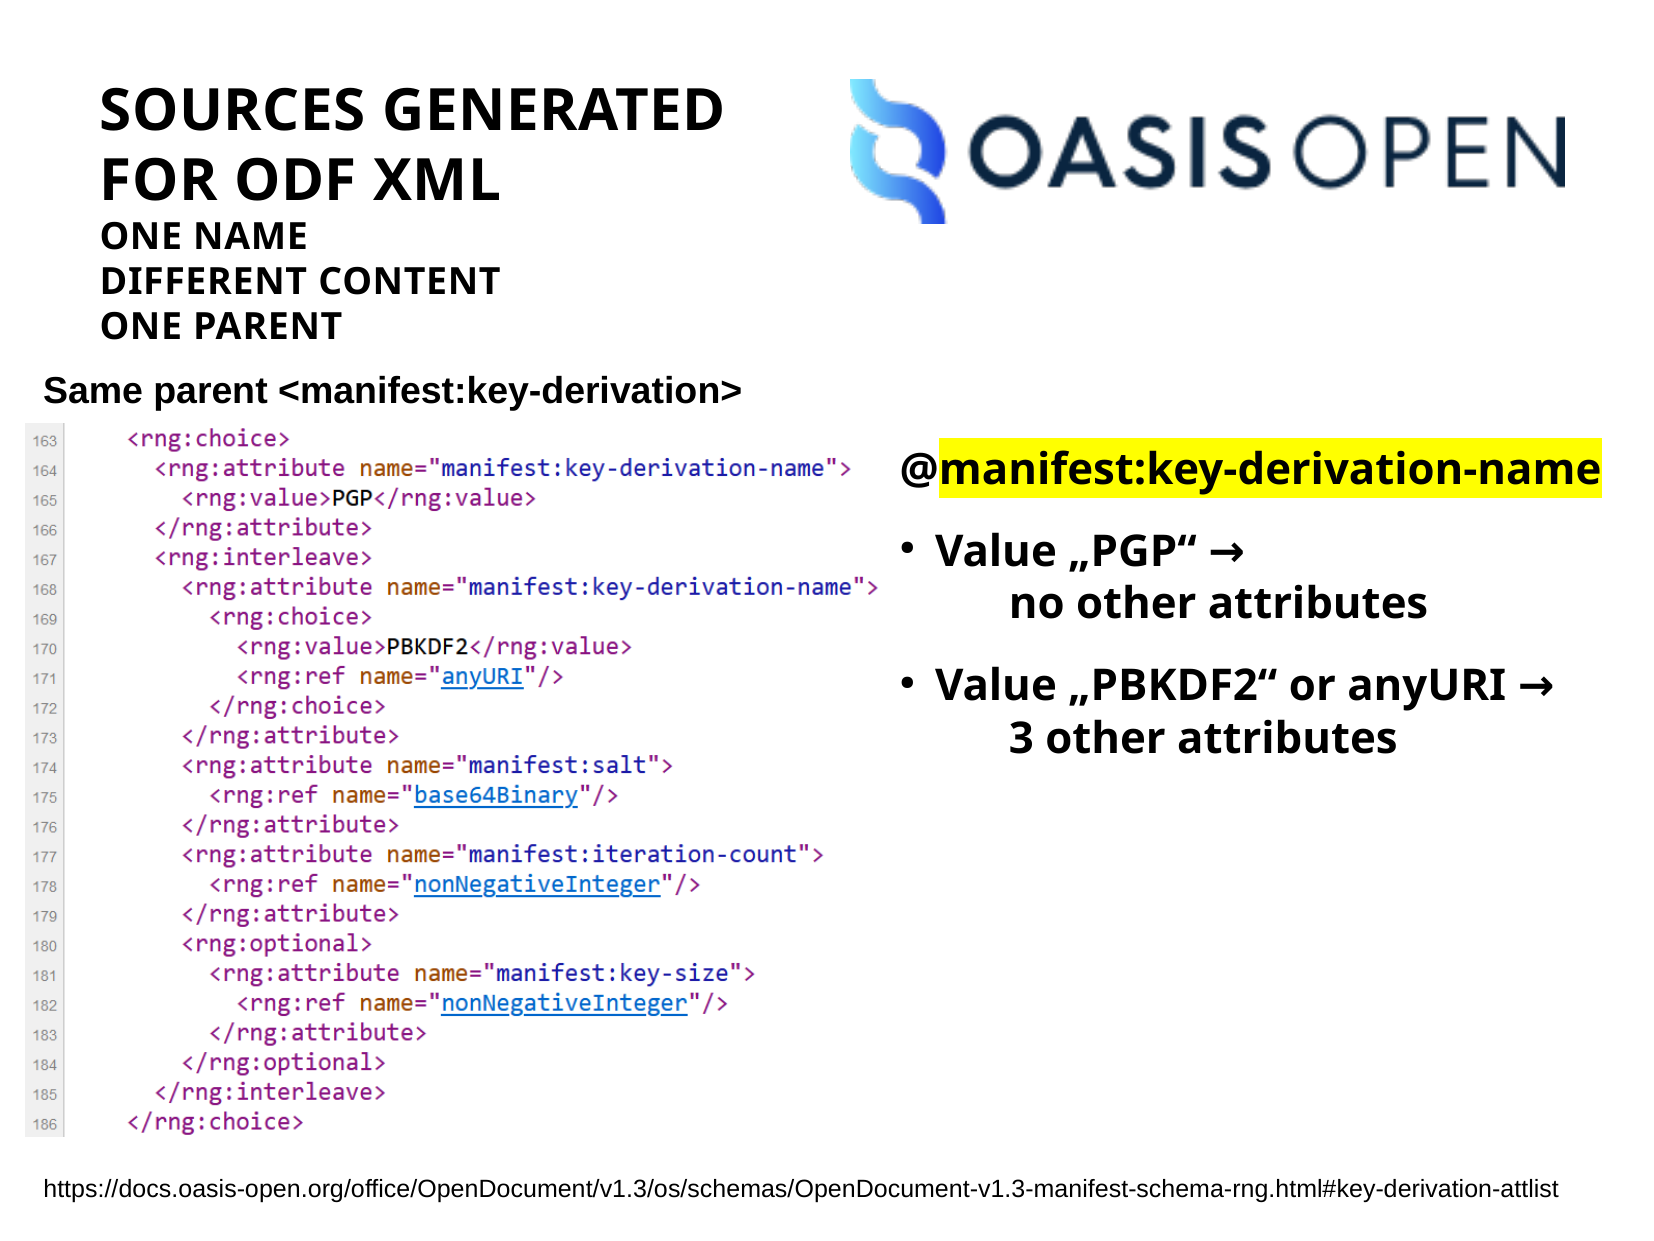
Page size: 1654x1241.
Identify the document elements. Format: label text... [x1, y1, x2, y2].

picture [850, 79, 1565, 224]
picture [25, 423, 892, 1137]
title Sources generated for ODF xml one Name different CONTENT ONE Parent [99, 71, 1407, 249]
text_box https://docs.oasis-open.org/office/OpenDocument/v1.3/os/schemas/OpenDocument-v1.3-manifest-schema-rng.html#key-derivation-attlist [28, 1167, 1624, 1220]
text_box Same parent <manifest:key-derivation> [28, 361, 764, 419]
text_box @manifest:key-derivation-name Value „PGP“ → no other attributes Value „PBKDF2“ or anyURI → 3 other attributes [899, 440, 1647, 859]
